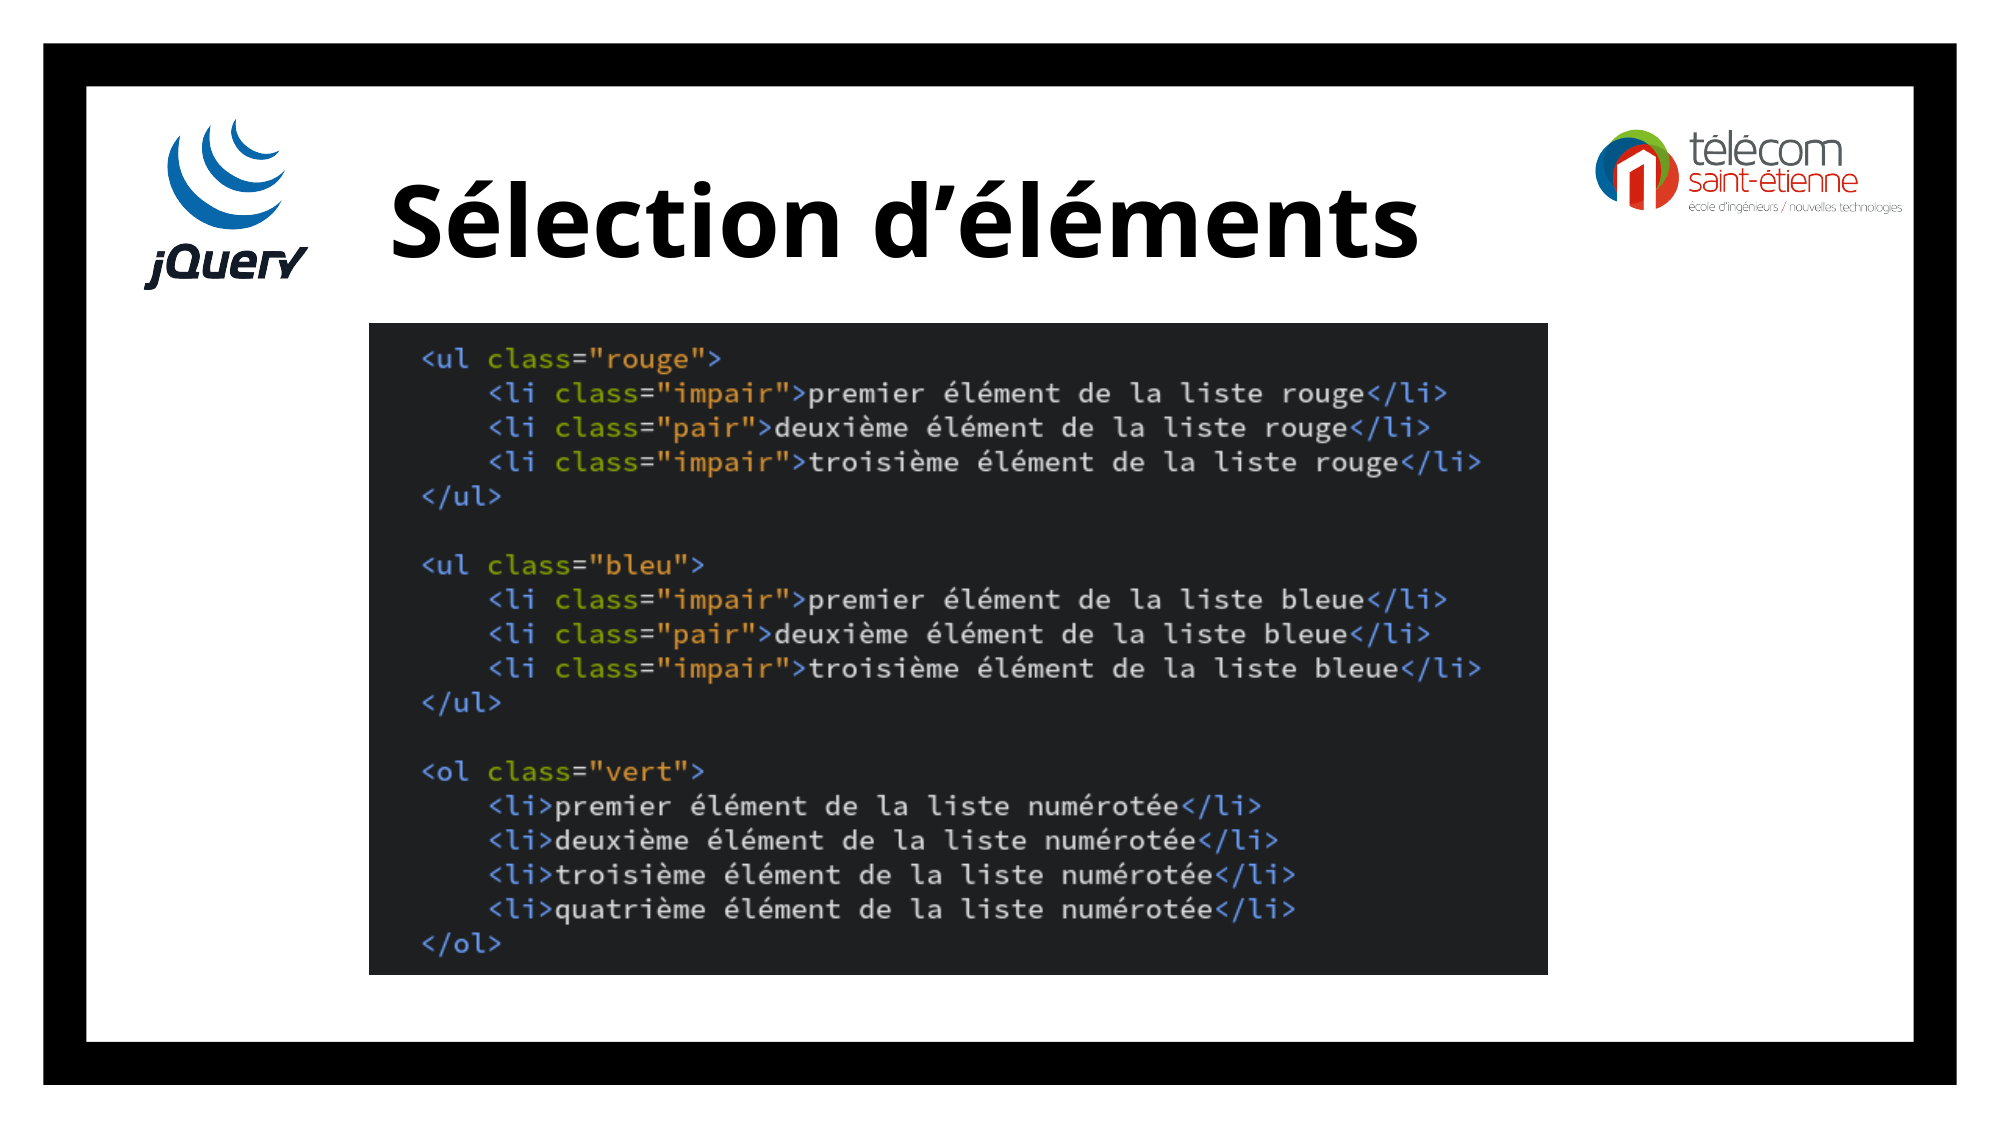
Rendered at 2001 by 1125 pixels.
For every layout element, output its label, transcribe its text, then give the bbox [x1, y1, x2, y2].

title Sélection d’éléments [369, 138, 1849, 304]
picture [369, 323, 1548, 975]
picture [1582, 118, 1923, 223]
picture [140, 118, 312, 290]
